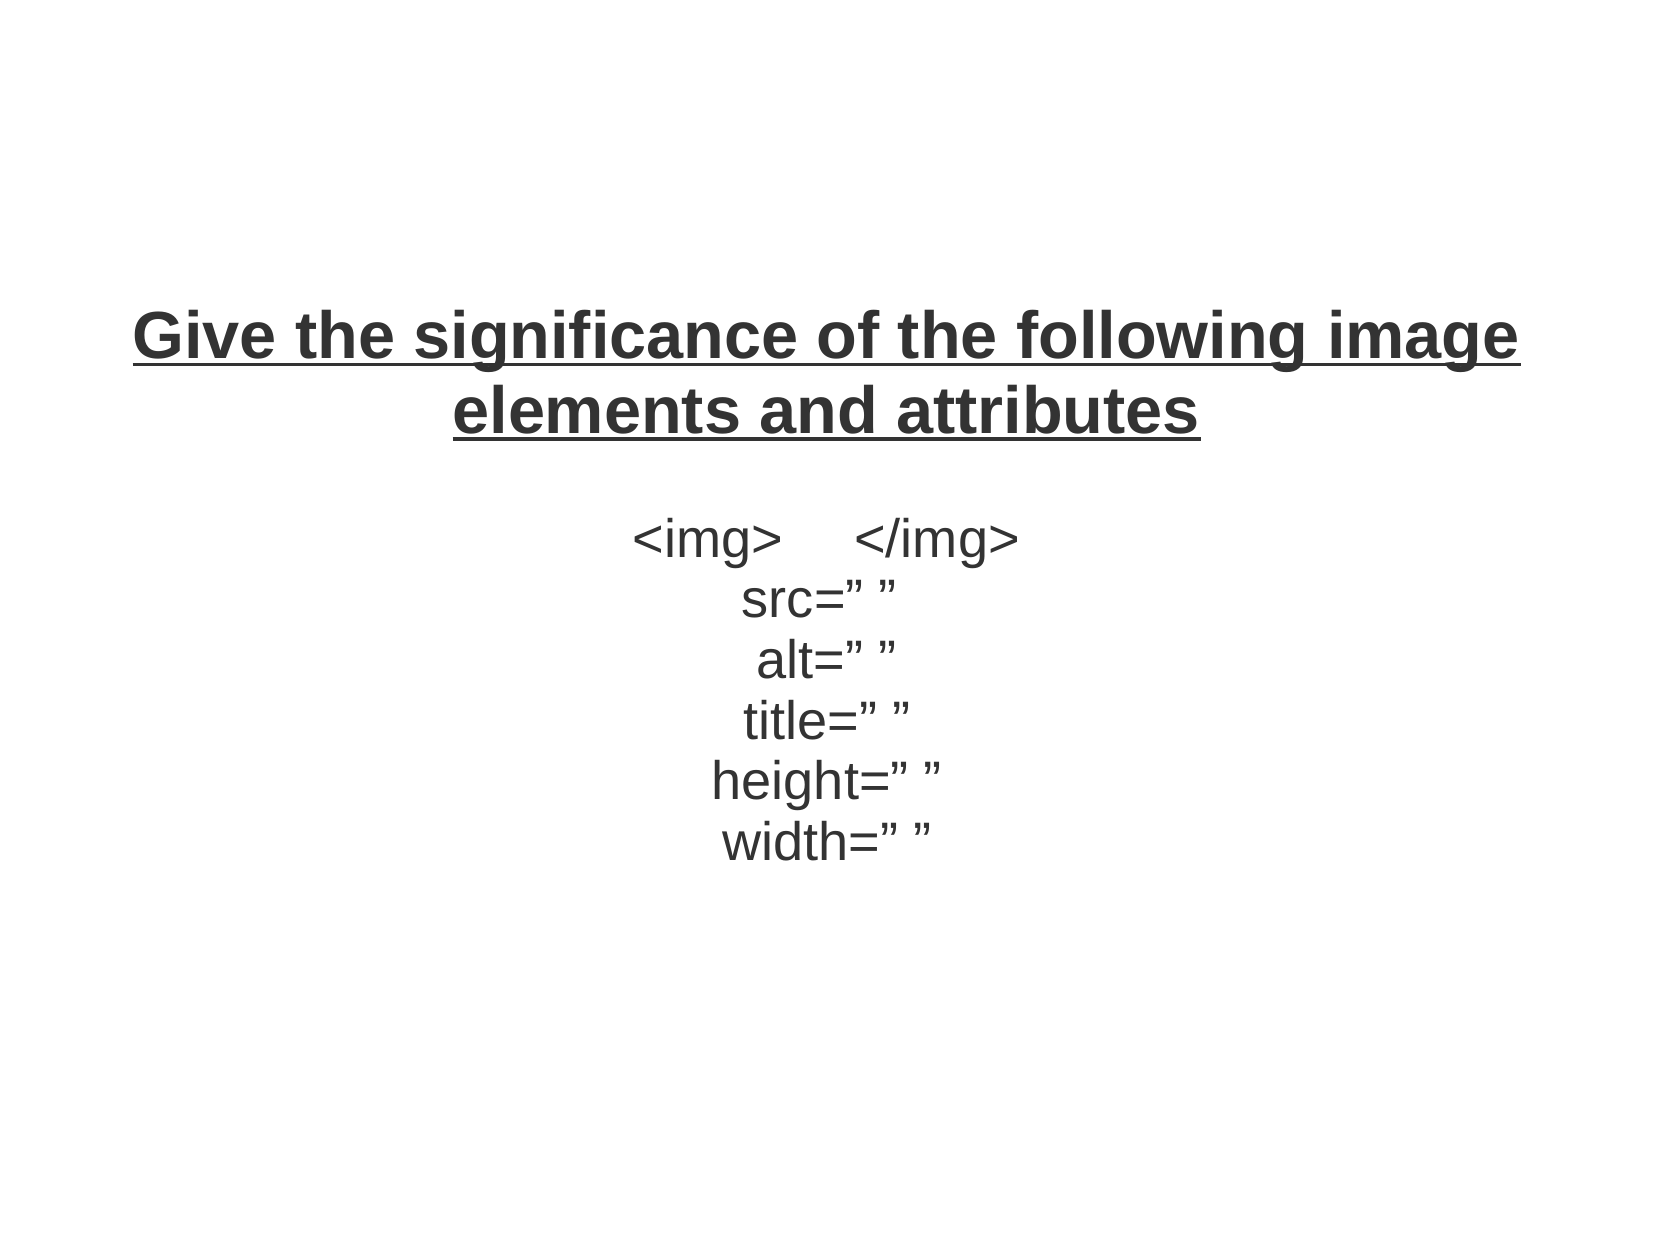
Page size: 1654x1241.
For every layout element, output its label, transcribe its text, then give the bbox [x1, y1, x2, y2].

subtitle Give the significance of the following image elements and attributes <img> </img> src=” ” alt=” ” title=” ” height=” ” width=” ” [82, 49, 1571, 1182]
